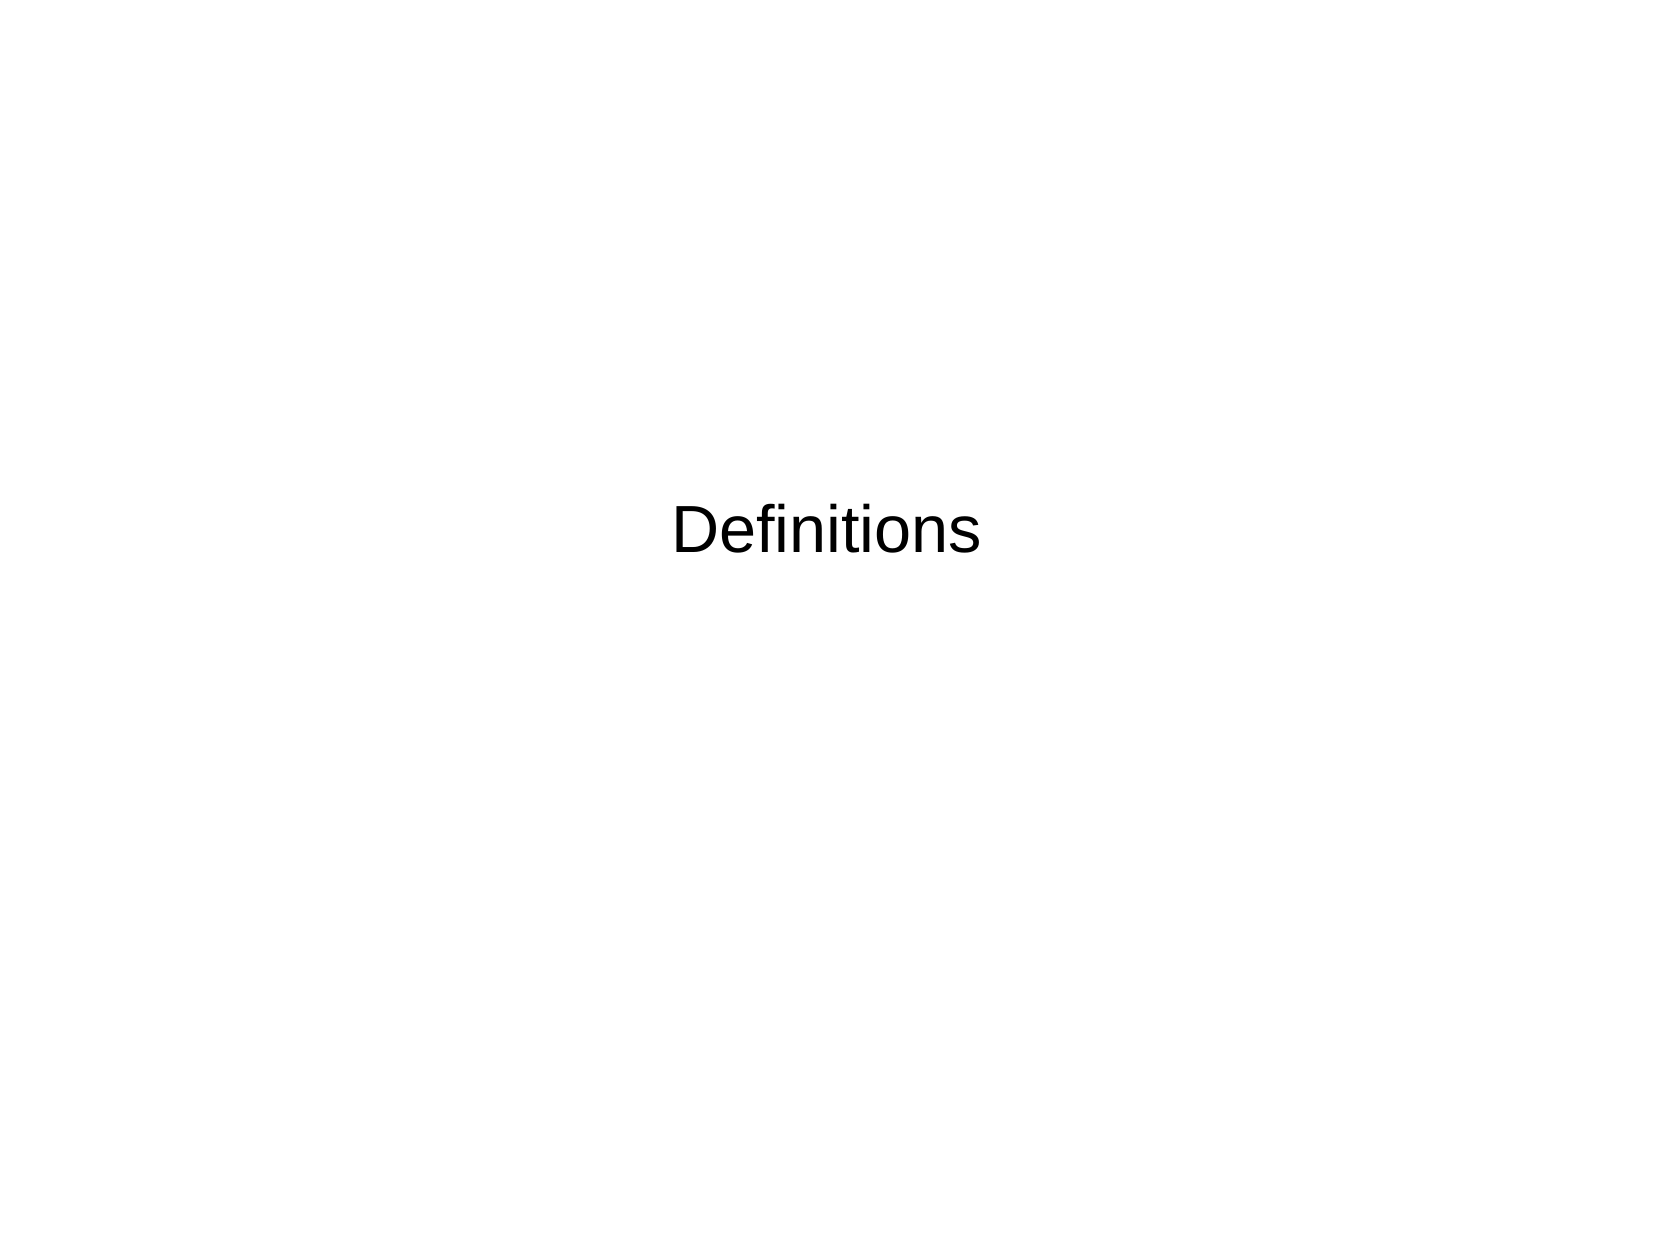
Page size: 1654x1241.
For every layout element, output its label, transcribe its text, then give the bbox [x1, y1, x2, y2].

subtitle Definitions [82, 49, 1571, 1010]
